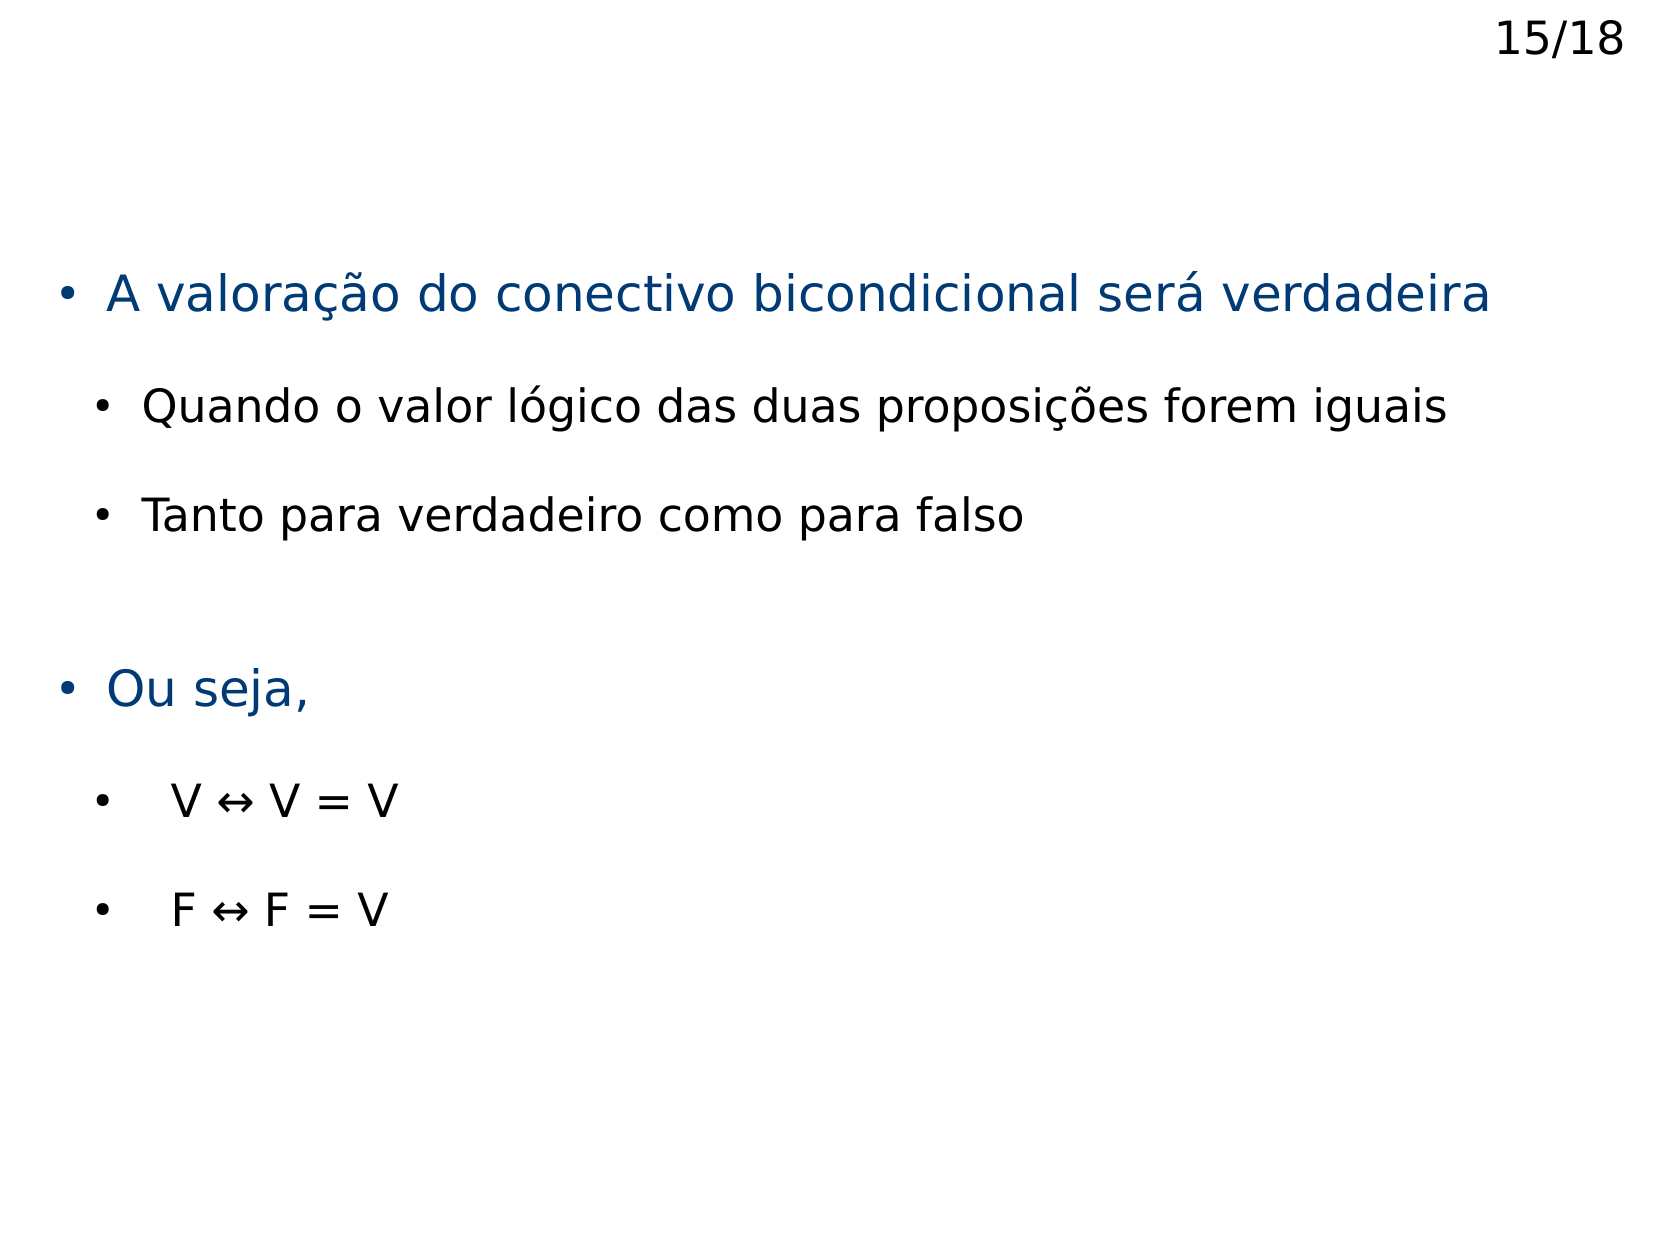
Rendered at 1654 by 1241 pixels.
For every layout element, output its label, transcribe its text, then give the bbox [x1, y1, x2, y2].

list A valoração do conectivo bicondicional será verdadeira Quando o valor lógico das duas proposições forem iguais Tanto para verdadeiro como para falso Ou seja, V ↔ V = V F ↔ F = V [59, 236, 1625, 1211]
